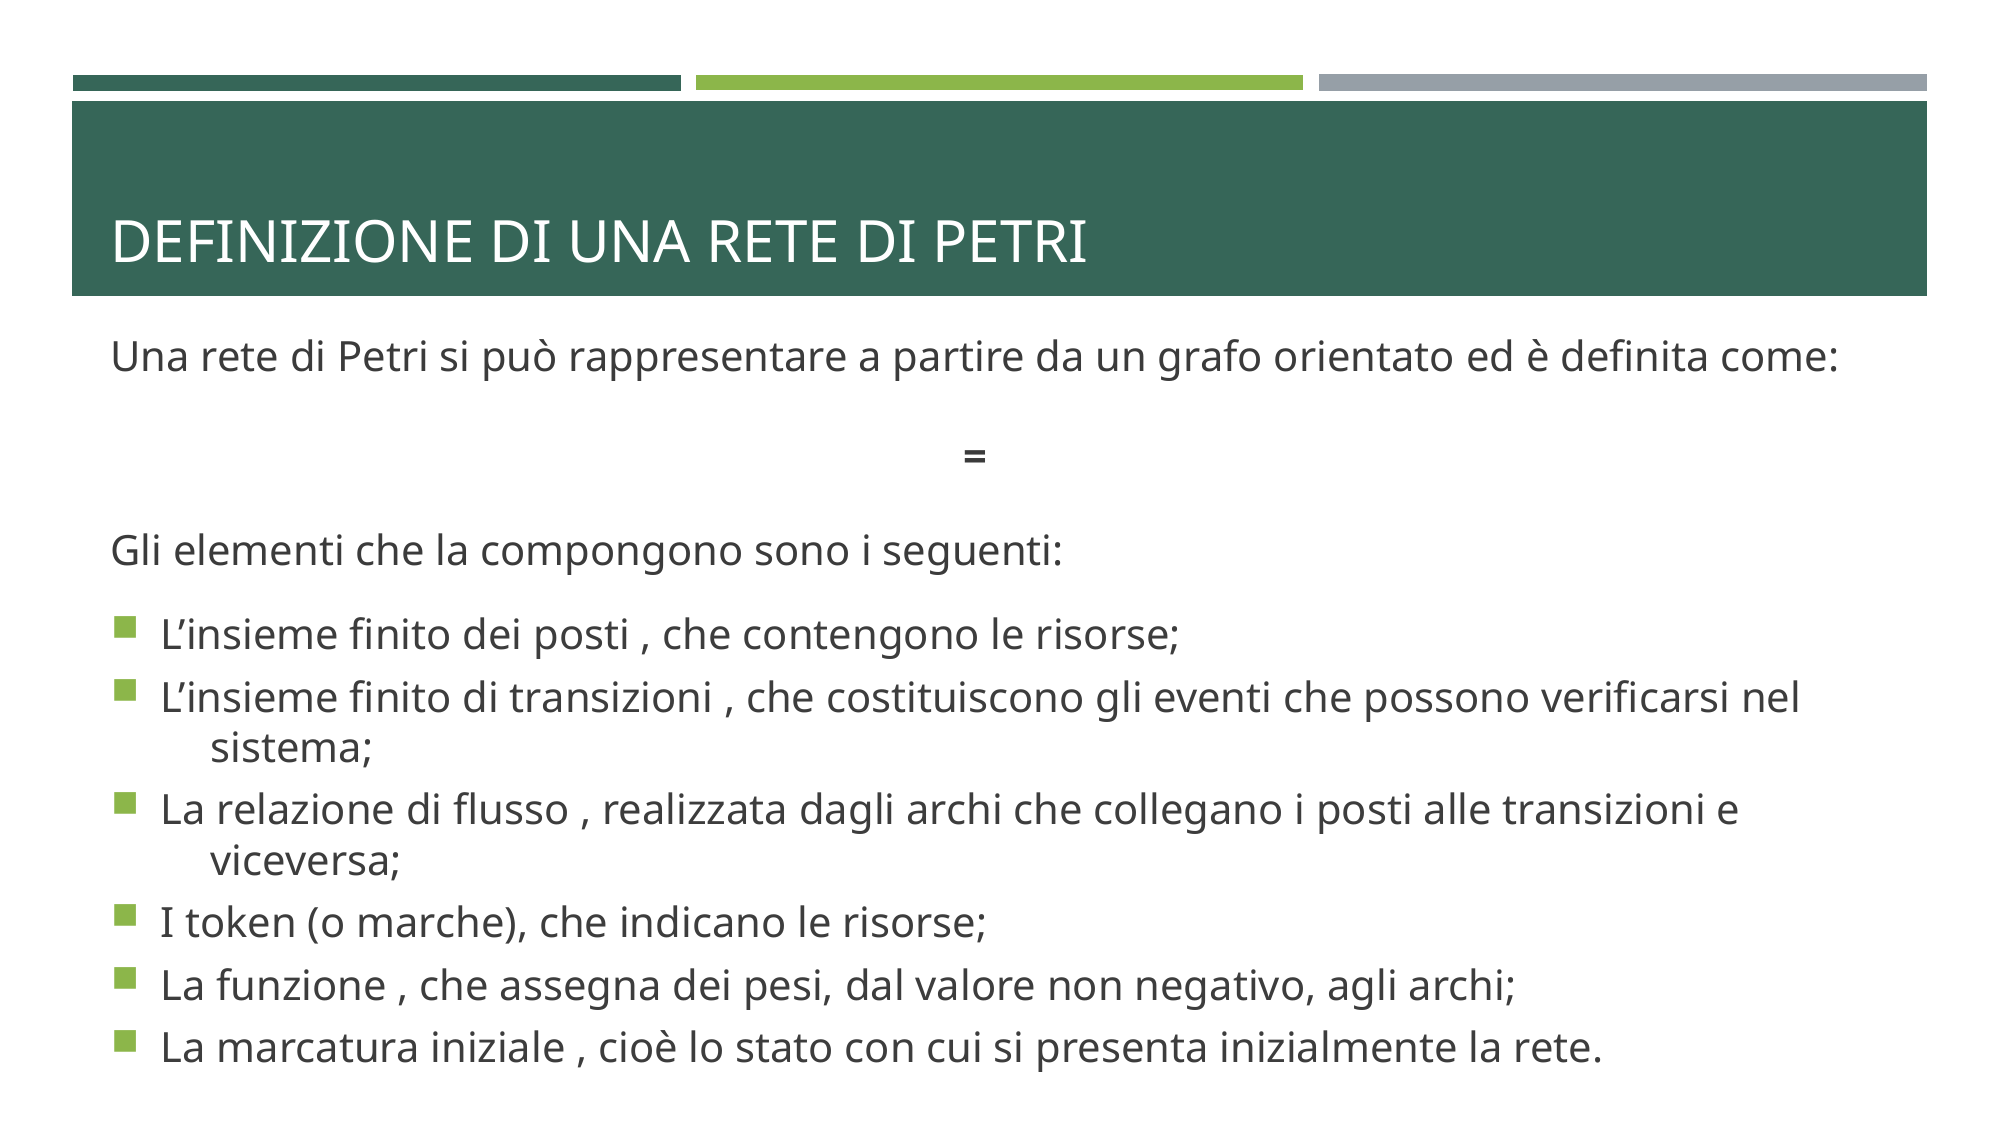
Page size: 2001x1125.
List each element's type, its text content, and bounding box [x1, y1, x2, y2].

title definizione di una rete di petri [95, 115, 1905, 282]
text_box Gli elementi che la compongono sono i seguenti: [95, 516, 1905, 582]
list L’insieme finito dei posti , che contengono le risorse; L’insieme finito di transizioni , che costituiscono gli eventi che possono verificarsi nel sistema; La relazione di flusso , realizzata dagli archi che collegano i posti alle transizioni e viceversa; I token (o marche), che indicano le risorse; La funzione , che assegna dei pesi, dal valore non negativo, agli archi; La marcatura iniziale , cioè lo stato con cui si presenta inizialmente la rete. [95, 589, 1905, 1090]
text_box Una rete di Petri si può rappresentare a partire da un grafo orientato ed è definita come: = [95, 321, 1905, 489]
